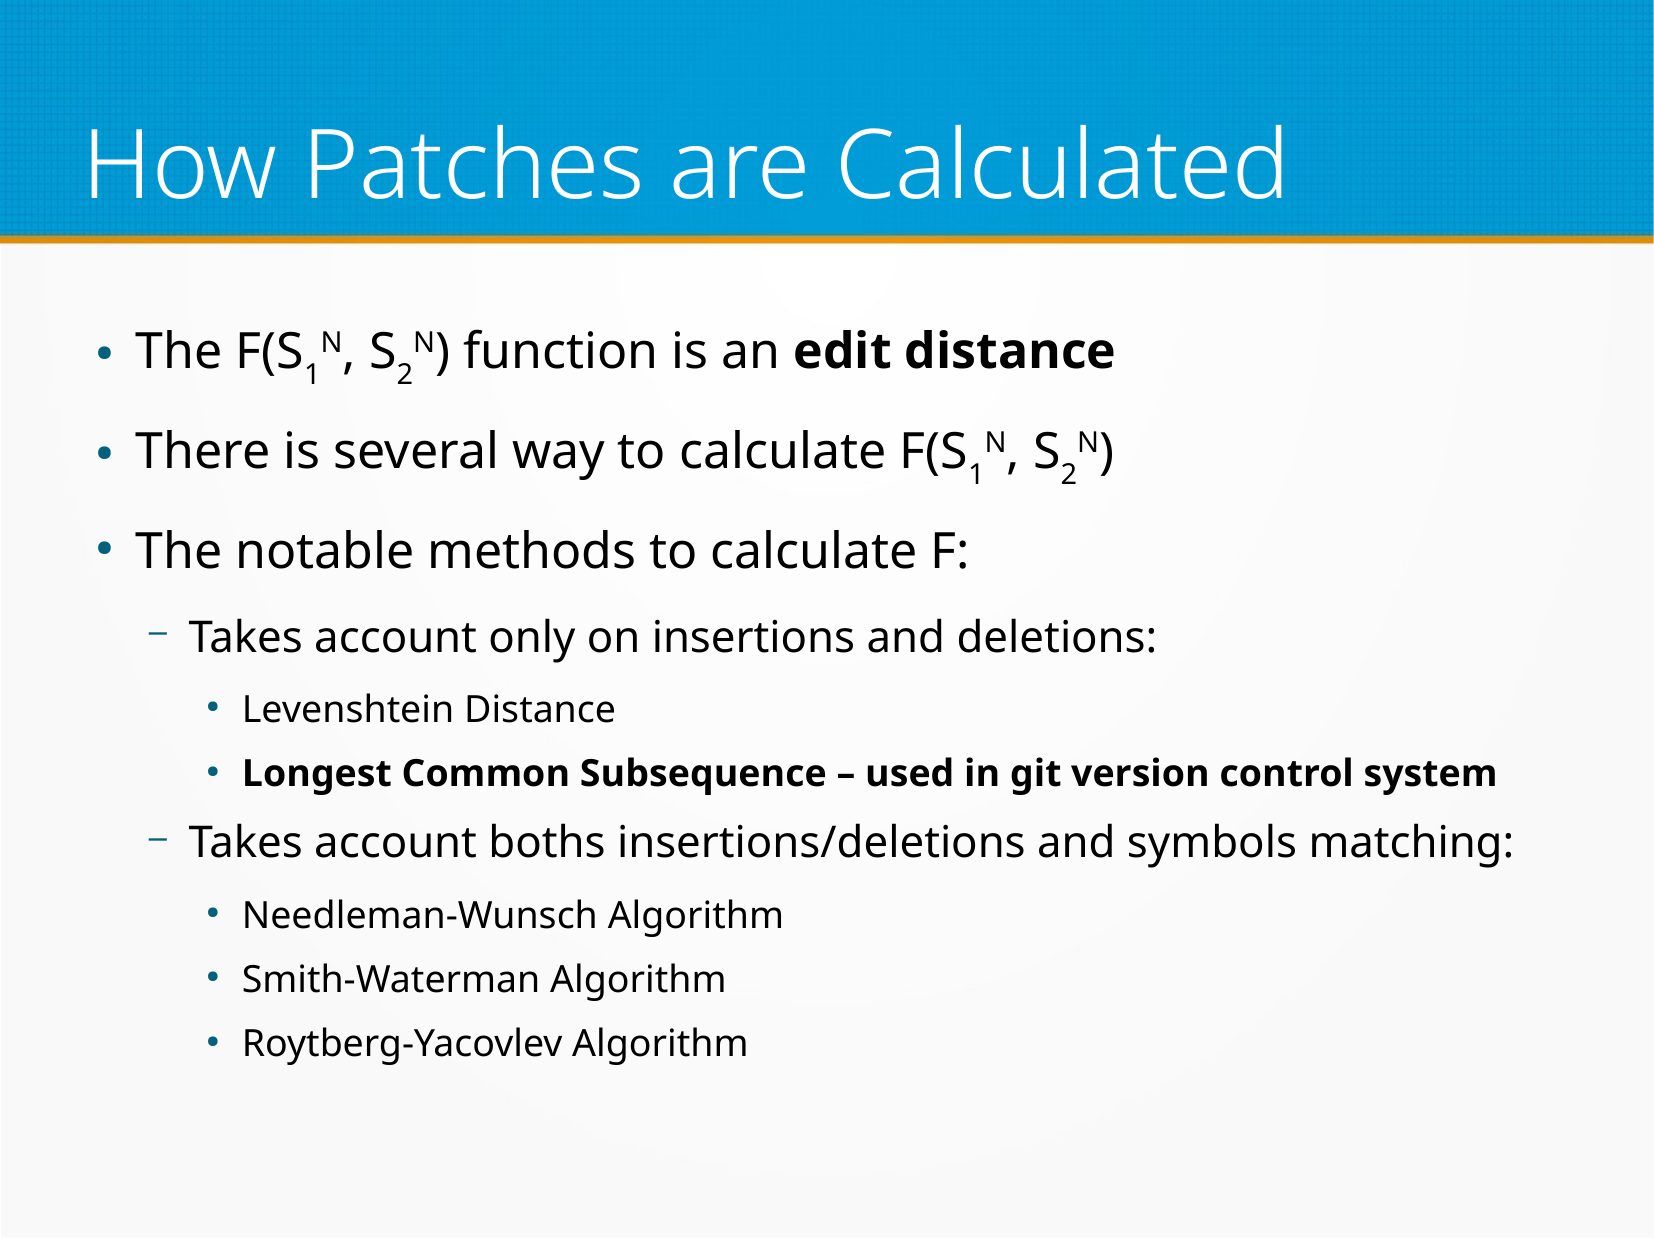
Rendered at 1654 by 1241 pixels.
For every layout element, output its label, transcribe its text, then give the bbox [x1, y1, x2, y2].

picture [0, 233, 1654, 1241]
list The F(S1N, S2N) function is an edit distance There is several way to calculate F(S1N, S2N) The notable methods to calculate F: Takes account only on insertions and deletions: Levenshtein Distance Longest Common Subsequence – used in git version control system Takes account boths insertions/deletions and symbols matching: Needleman-Wunsch Algorithm Smith-Waterman Algorithm Roytberg-Yacovlev Algorithm [82, 315, 1563, 1081]
title How Patches are Calculated [82, 19, 1571, 227]
